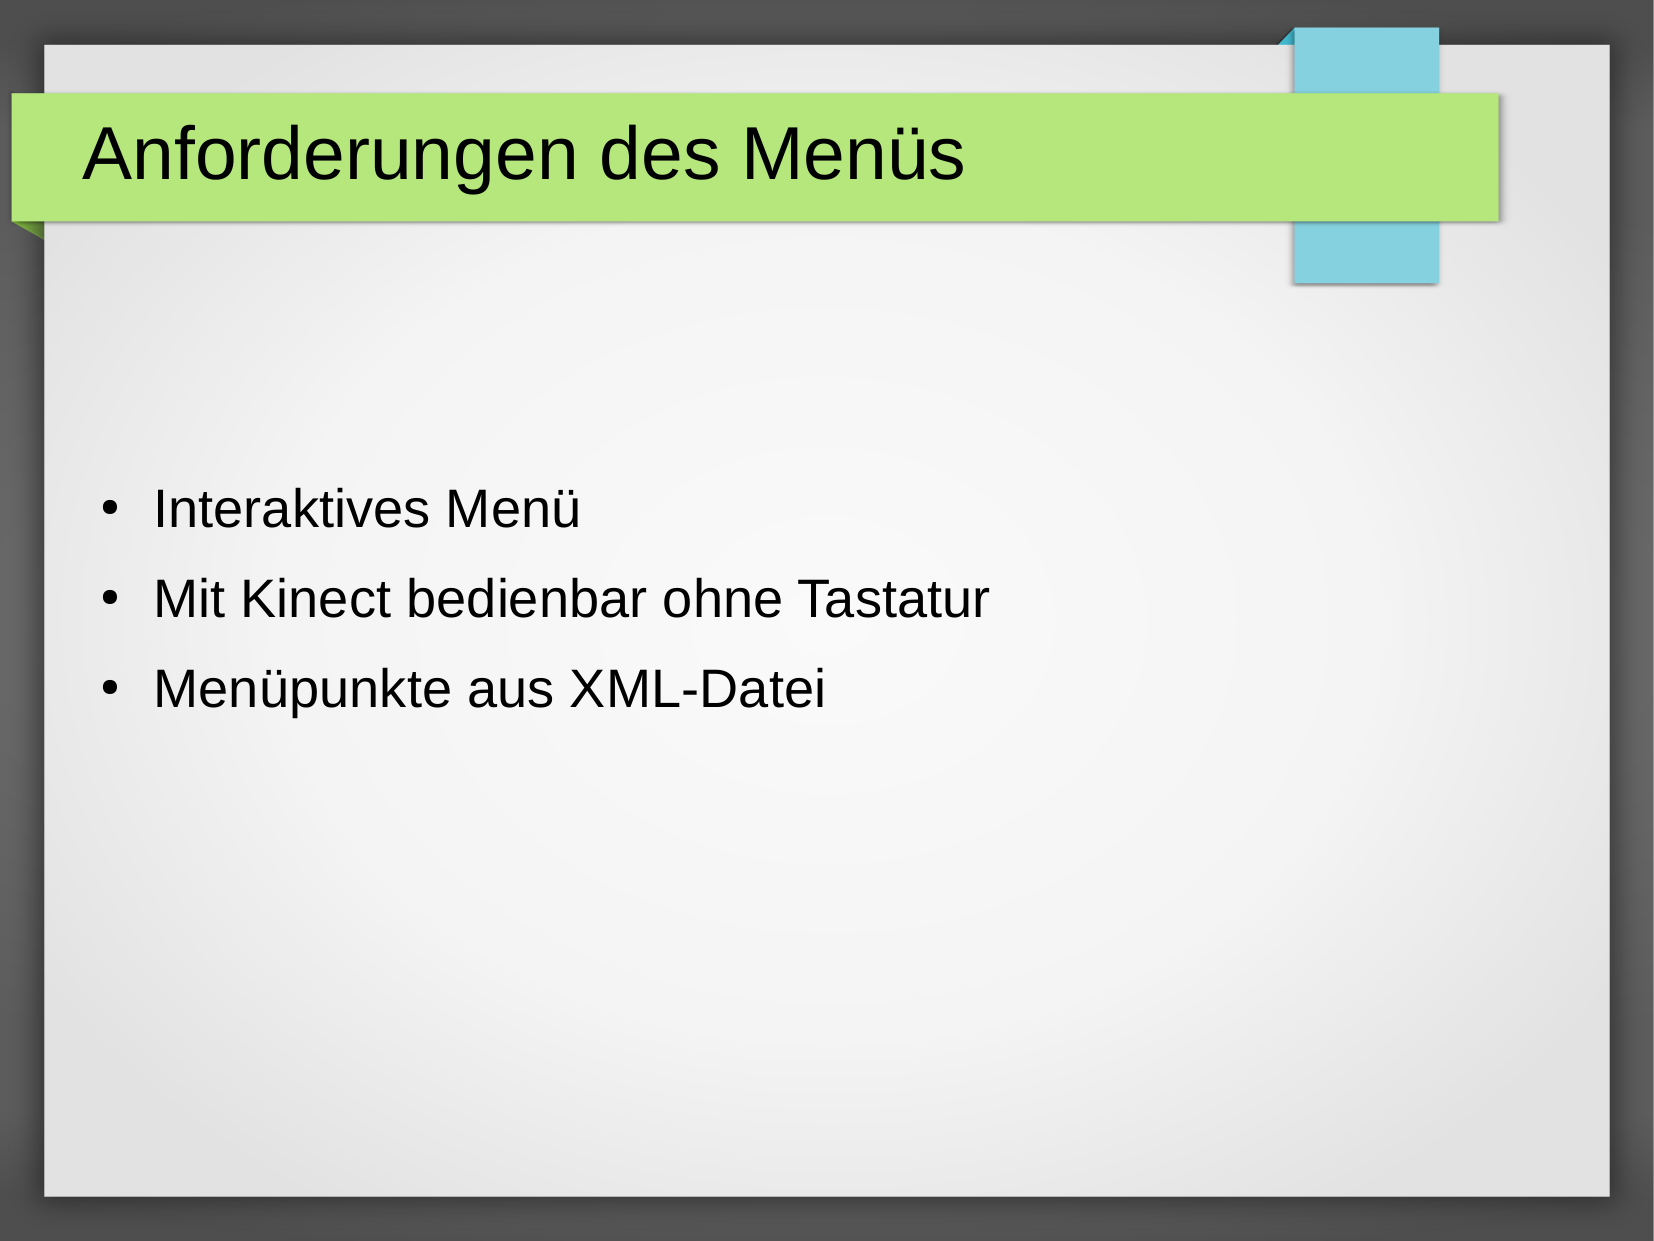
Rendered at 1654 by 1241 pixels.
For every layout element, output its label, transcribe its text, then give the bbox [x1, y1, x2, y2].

list Interaktives Menü Mit Kinect bedienbar ohne Tastatur Menüpunkte aus XML-Datei [82, 478, 1571, 762]
title Anforderungen des Menüs [82, 94, 1264, 213]
picture [0, 0, 1654, 1241]
